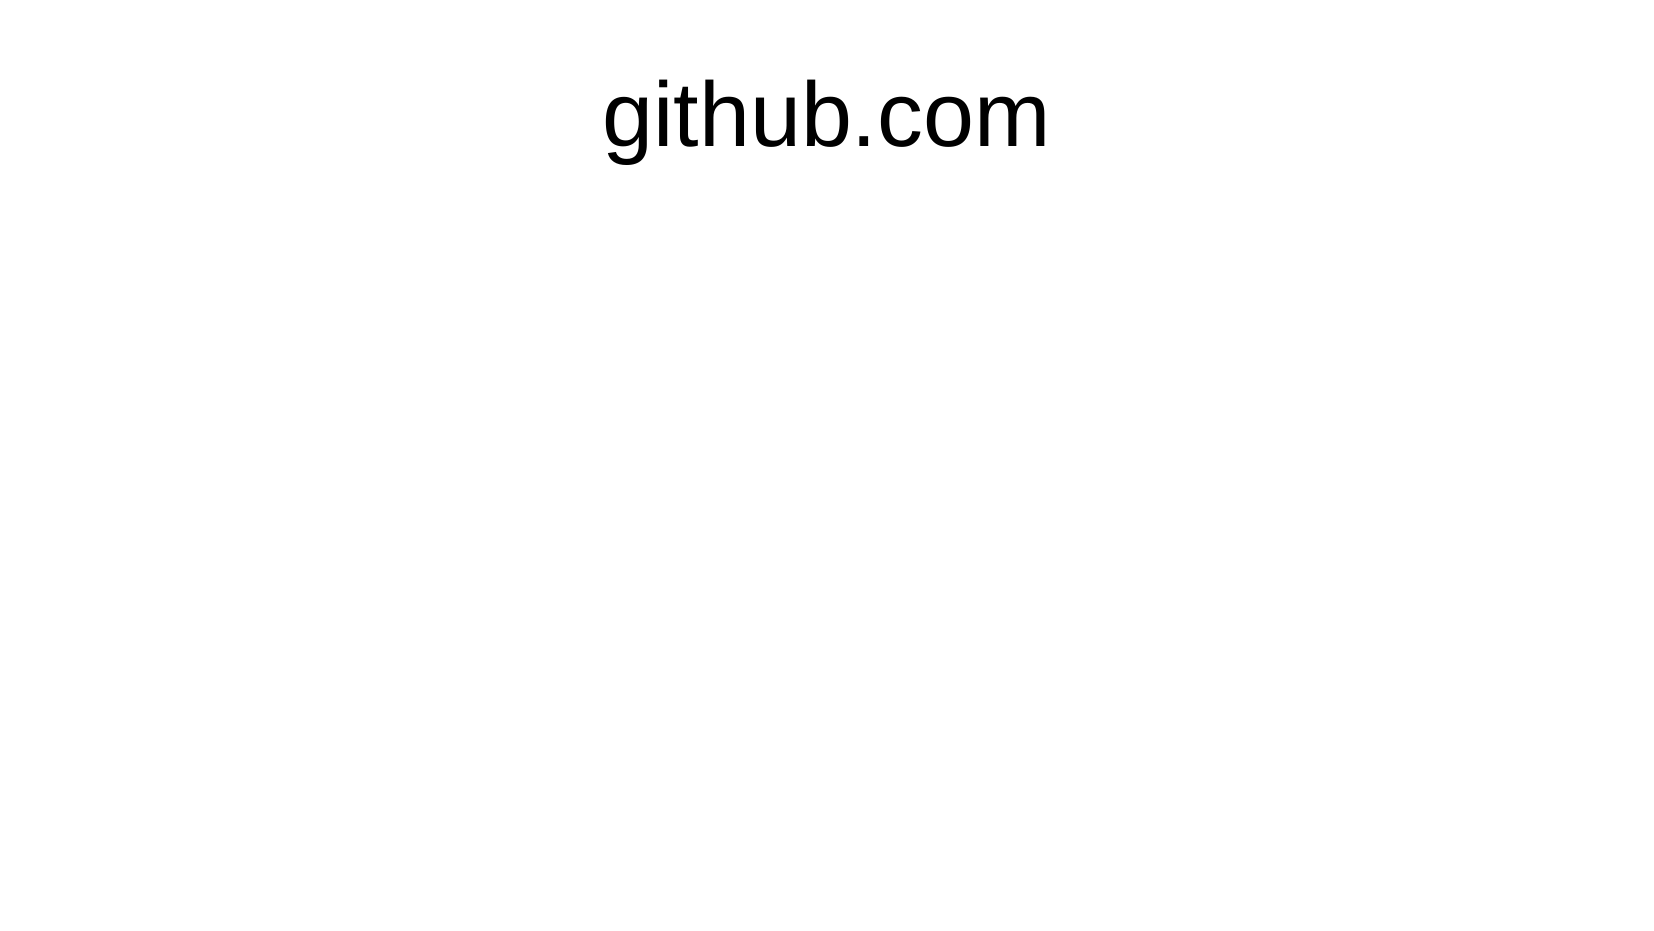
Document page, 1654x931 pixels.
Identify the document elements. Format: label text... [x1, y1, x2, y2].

title github.com [82, 37, 1571, 193]
